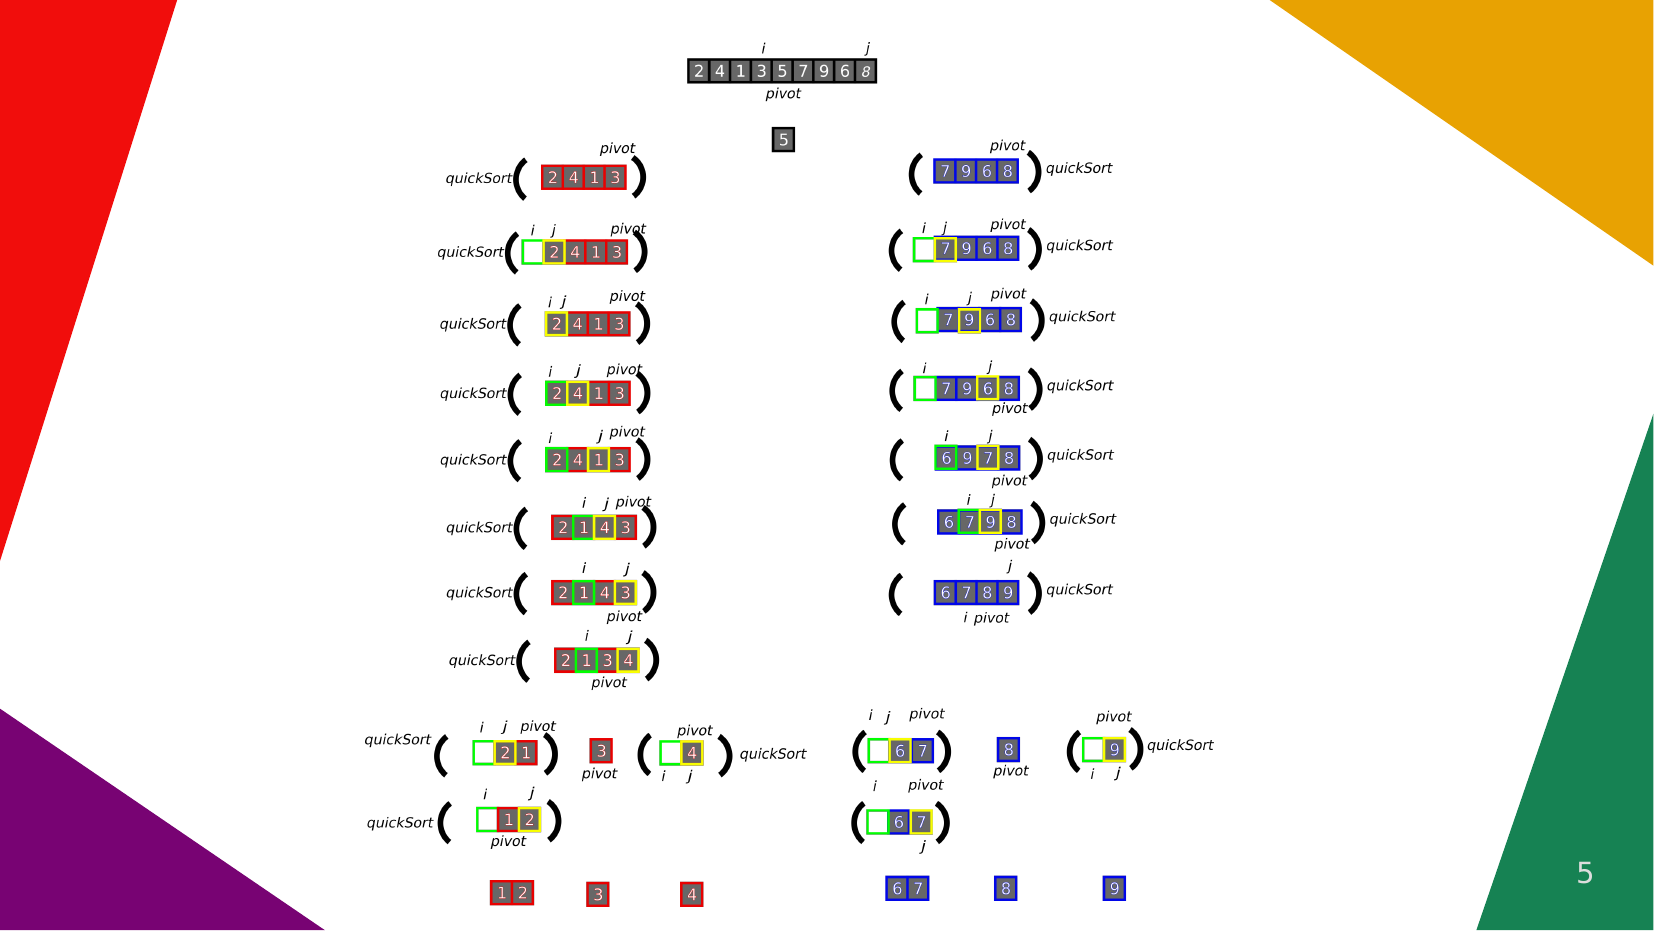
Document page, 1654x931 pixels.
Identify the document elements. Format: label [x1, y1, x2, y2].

picture [365, 42, 1214, 907]
